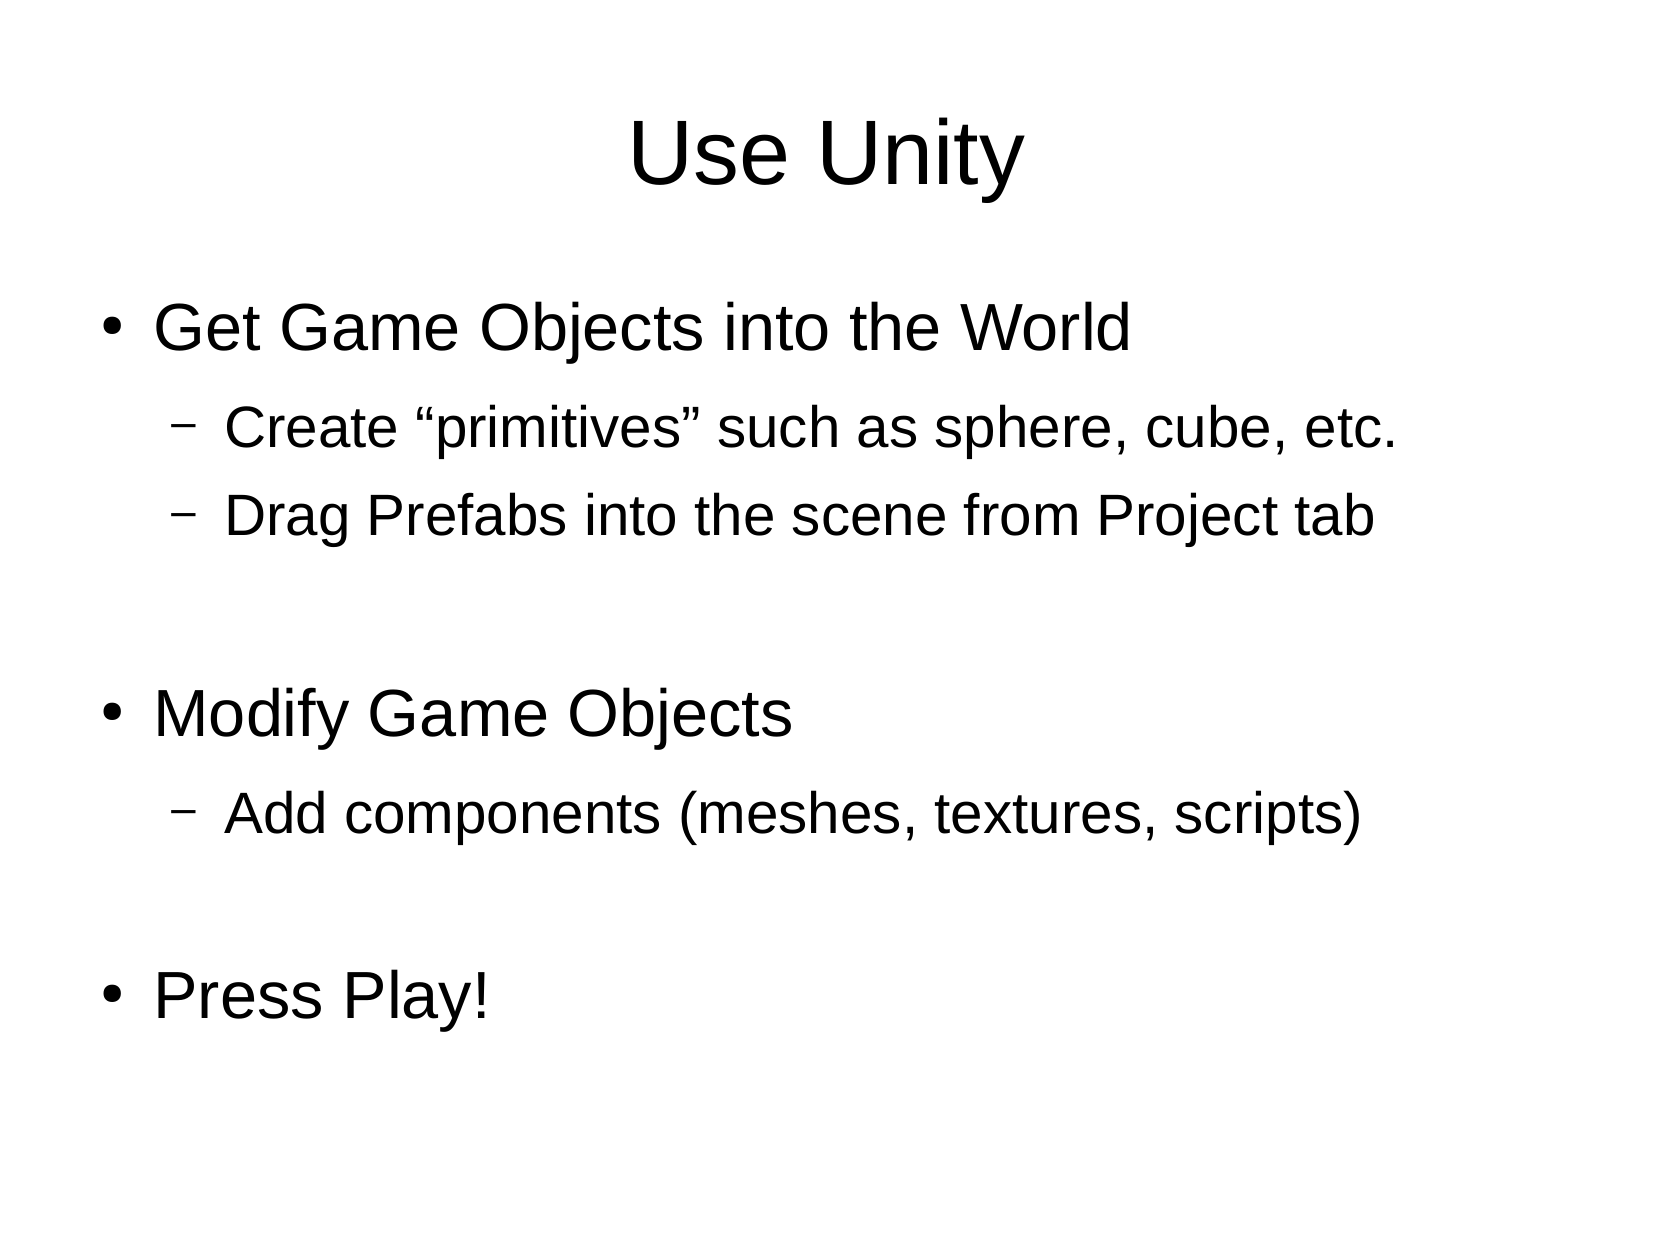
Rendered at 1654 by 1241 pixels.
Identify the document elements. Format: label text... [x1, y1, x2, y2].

list Get Game Objects into the World Create “primitives” such as sphere, cube, etc. Drag Prefabs into the scene from Project tab Modify Game Objects Add components (meshes, textures, scripts) Press Play! [82, 290, 1571, 1109]
title Use Unity [82, 49, 1571, 257]
